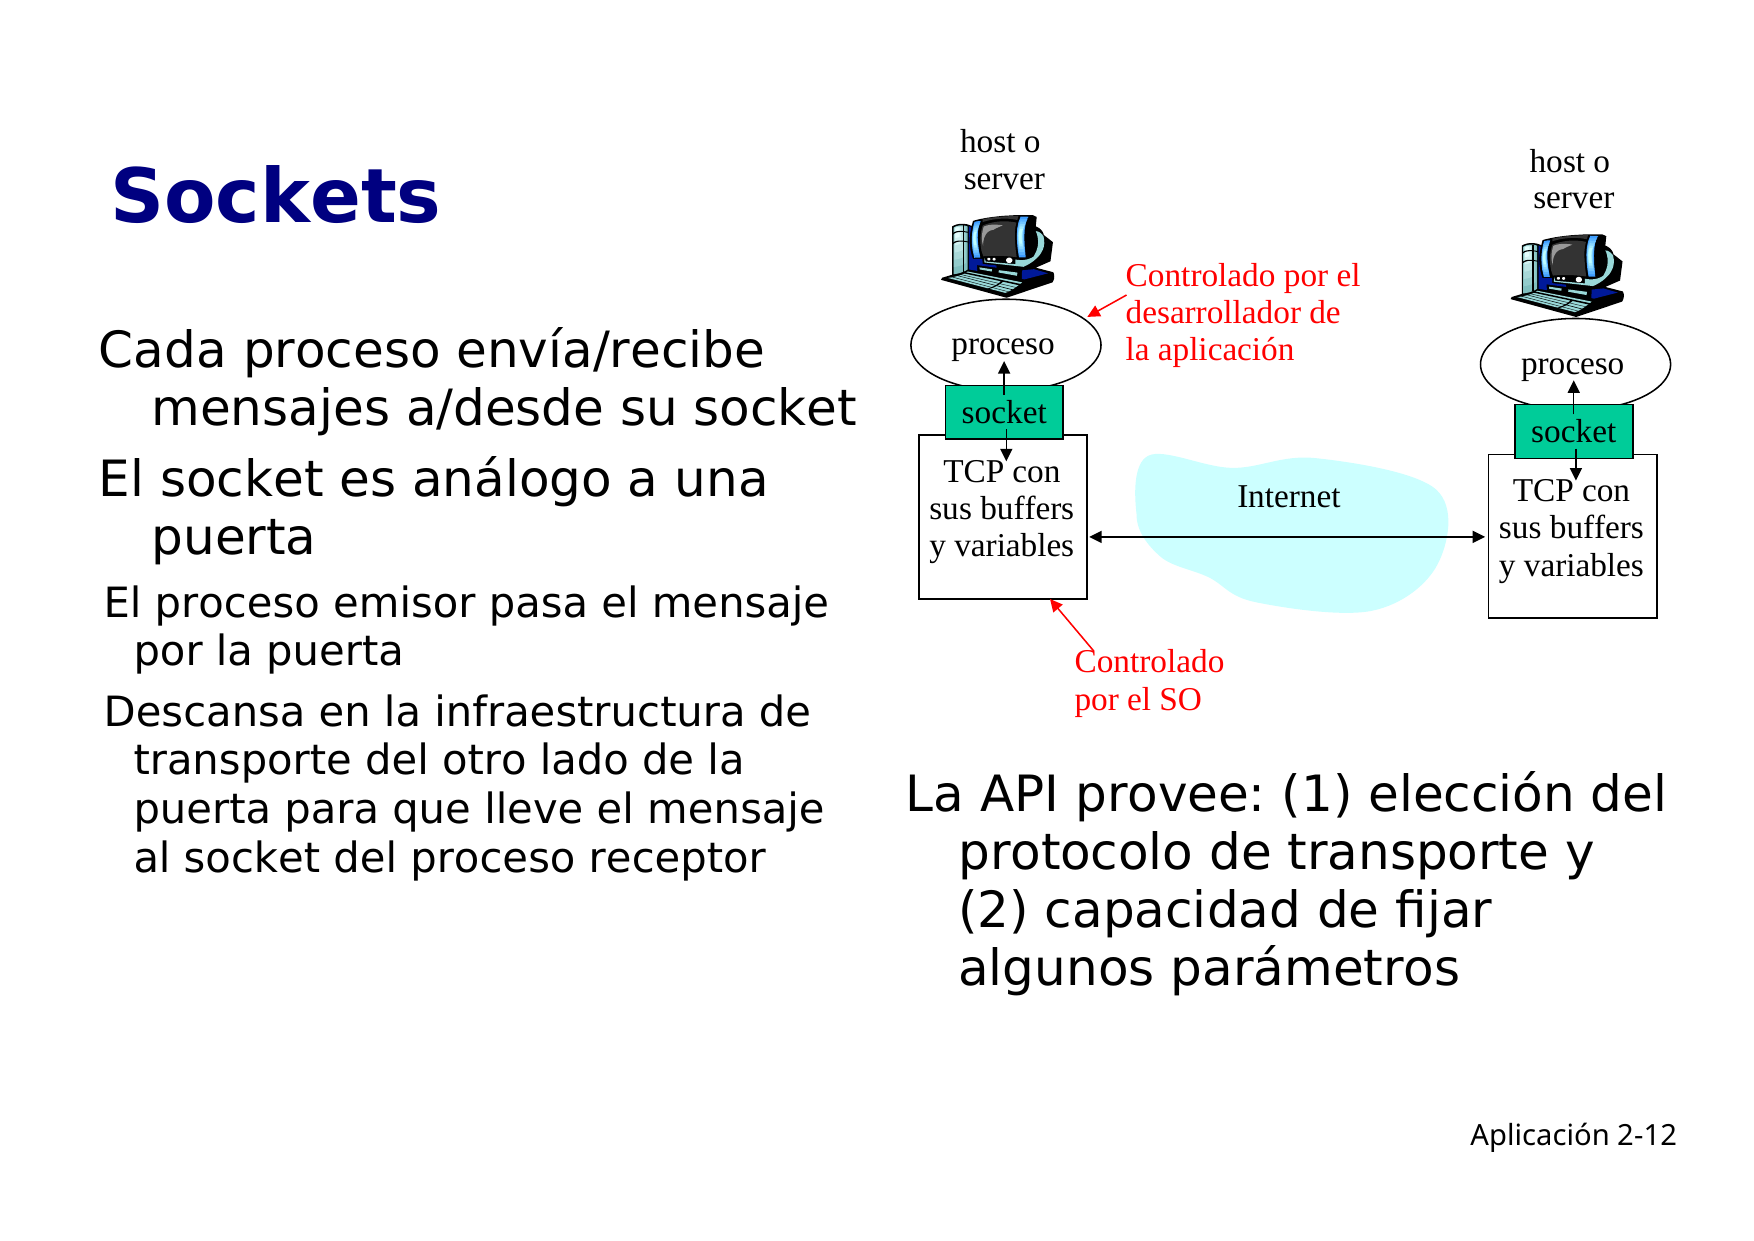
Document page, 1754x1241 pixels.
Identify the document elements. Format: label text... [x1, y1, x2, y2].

list Cada proceso envía/recibe mensajes a/desde su socket El socket es análogo a una puerta El proceso emisor pasa el mensaje por la puerta Descansa en la infraestructura de transporte del otro lado de la puerta para que lleve el mensaje al socket del proceso receptor [95, 320, 865, 1018]
list La API provee: (1) elección del protocolo de transporte y (2) capacidad de fijar algunos parámetros [902, 764, 1672, 1042]
text_box Controlado por el SO [1059, 635, 1240, 726]
text_box host o server [945, 115, 1064, 205]
text_box proceso [1506, 336, 1640, 390]
text_box Controlado por el desarrollador de la aplicación [1110, 248, 1385, 376]
text_box socket [945, 385, 1064, 440]
text_box [1135, 453, 1449, 536]
title Sockets [968, 301, 1044, 305]
text_box proceso [936, 317, 1071, 370]
text_box TCP con sus buffers y variables [914, 445, 1090, 572]
text_box Internet [1222, 469, 1356, 523]
text_box host o server [1514, 134, 1634, 225]
text_box [1143, 538, 1447, 613]
picture [941, 214, 1057, 298]
text_box socket [1514, 404, 1633, 459]
title Sockets [95, 88, 1671, 305]
text_box TCP con sus buffers y variables [1484, 464, 1660, 592]
picture [1510, 233, 1626, 318]
